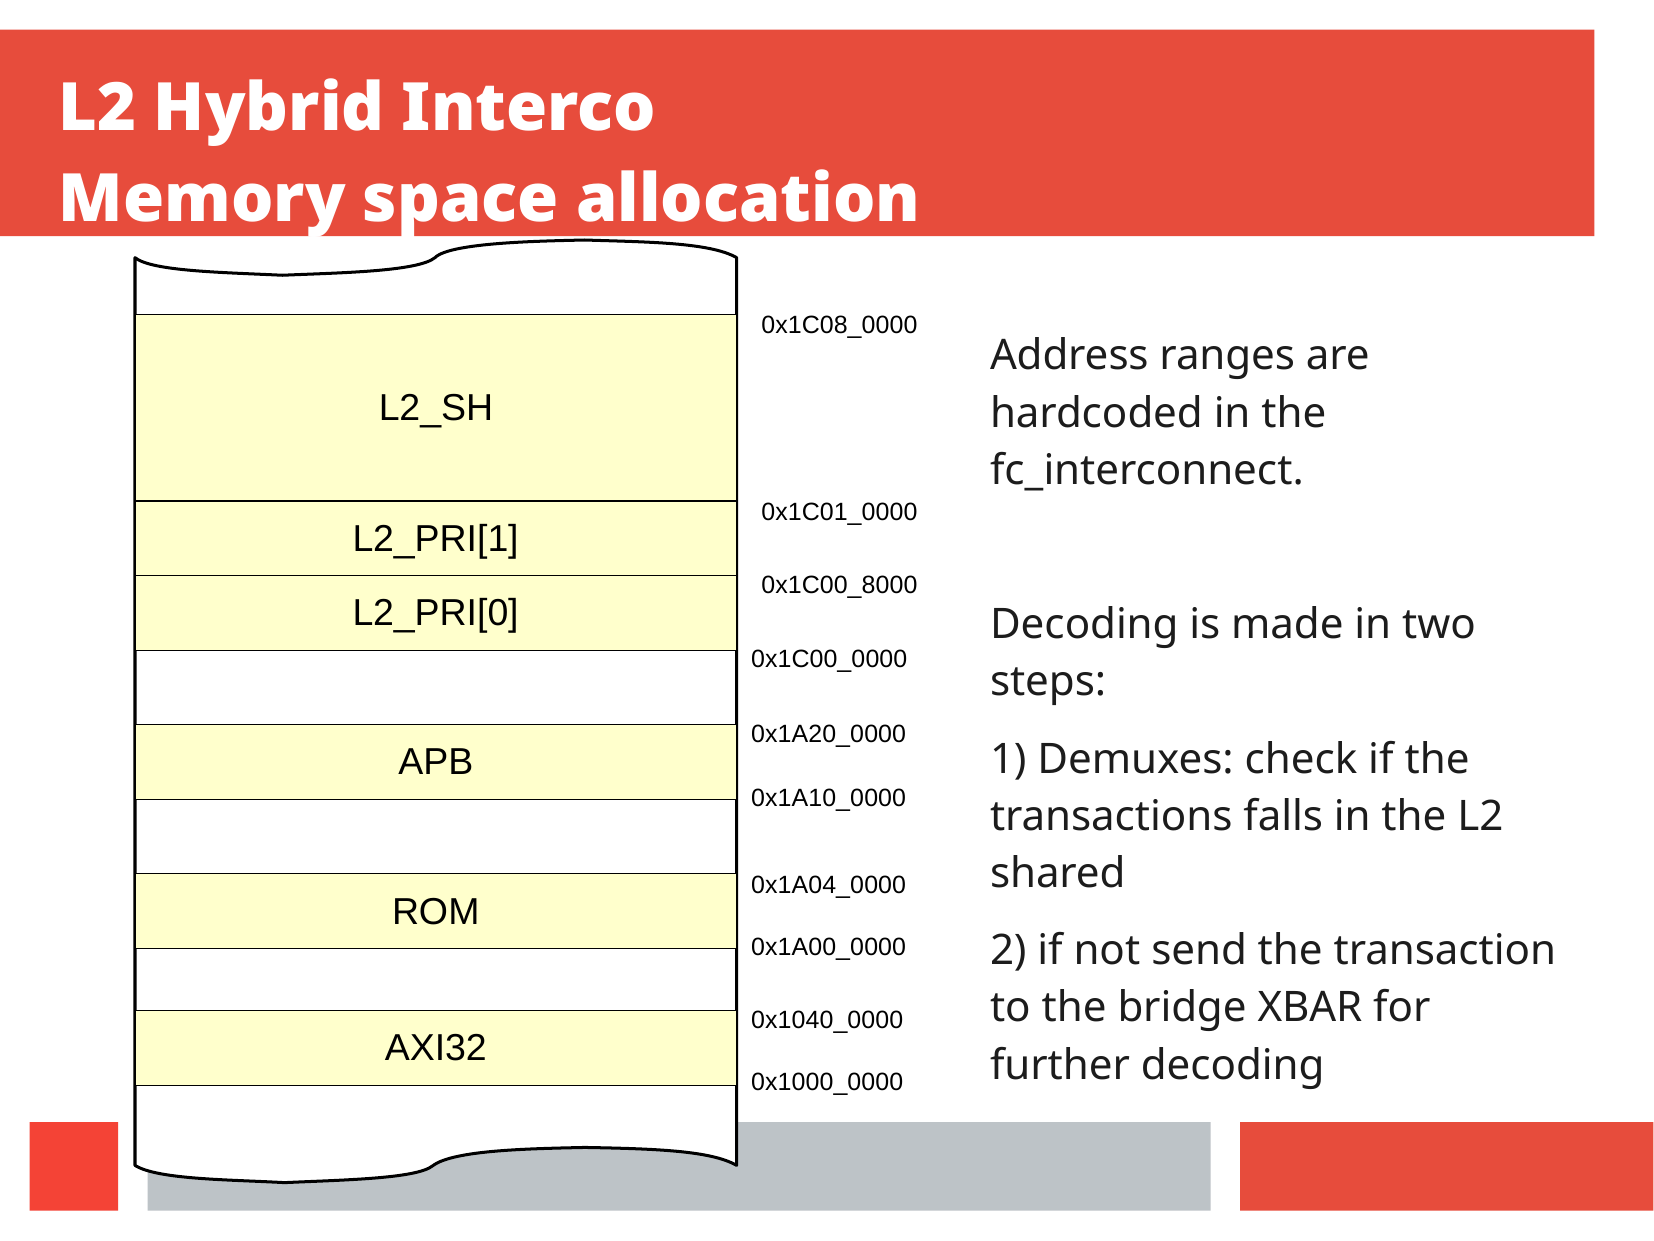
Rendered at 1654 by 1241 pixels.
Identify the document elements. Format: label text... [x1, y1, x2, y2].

text_box L2_PRI[0] [135, 576, 737, 651]
list Address ranges are hardcoded in the fc_interconnect. Decoding is made in two steps: 1) Demuxes: check if the transactions falls in the L2 shared 2) if not send the transaction to the bridge XBAR for further decoding [990, 324, 1565, 1093]
text_box 0x1A10_0000 [736, 784, 949, 848]
text_box [135, 949, 737, 1010]
text_box L2_PRI[1] [135, 501, 737, 576]
text_box APB [135, 724, 736, 800]
text_box 0x1040_0000 [736, 998, 946, 1070]
text_box ROM [135, 873, 736, 949]
title L2 Hybrid Interco Memory space allocation [59, 59, 1595, 207]
text_box [135, 651, 737, 724]
text_box L2_SH [135, 314, 737, 501]
text_box 0x1C08_0000 [746, 303, 961, 376]
text_box 0x1000_0000 [736, 1070, 946, 1132]
text_box 0x1A20_0000 [736, 712, 949, 784]
text_box [135, 800, 737, 873]
text_box 0x1A00_0000 [736, 935, 949, 997]
text_box [135, 240, 737, 314]
text_box 0x1A04_0000 [736, 863, 949, 935]
text_box 0x1C00_0000 [736, 637, 950, 710]
text_box AXI32 [135, 1010, 736, 1086]
text_box 0x1C00_8000 [746, 563, 961, 635]
text_box [135, 1086, 737, 1183]
text_box 0x1C01_0000 [746, 490, 961, 562]
